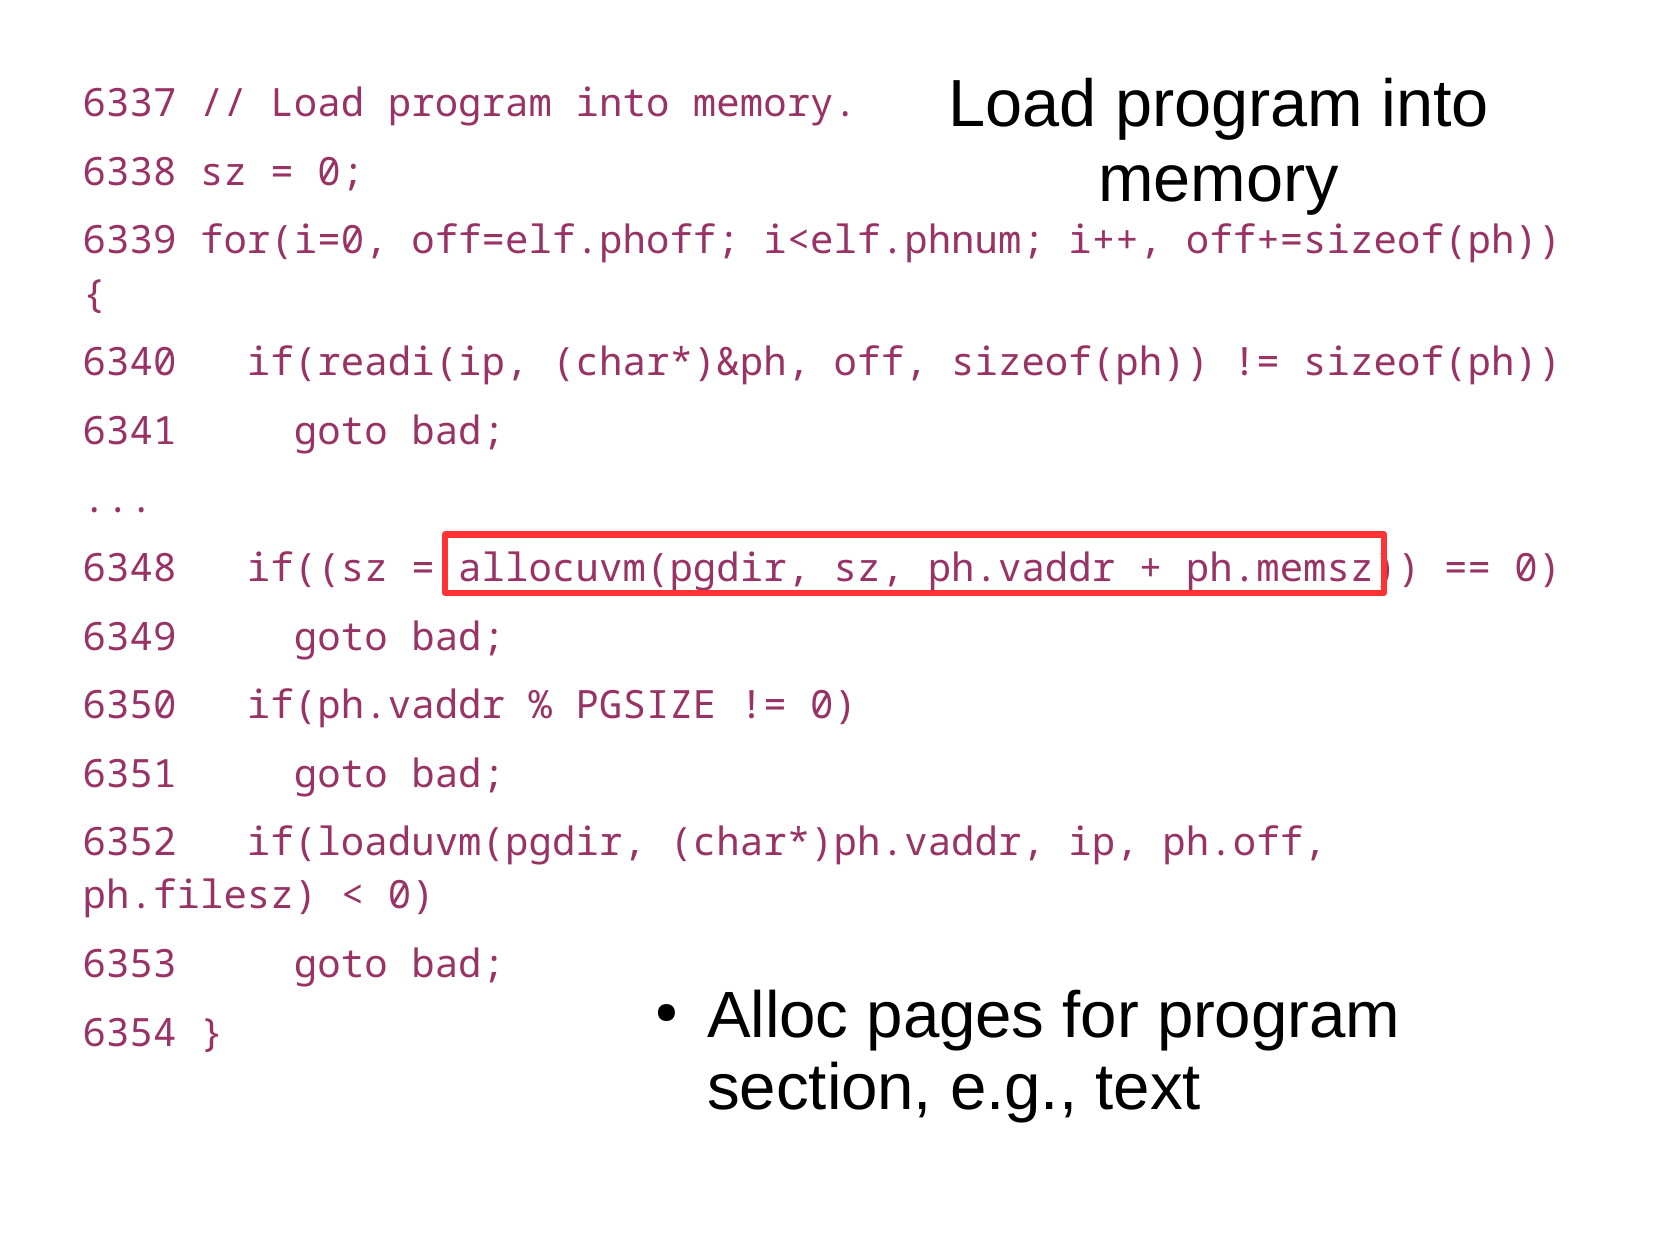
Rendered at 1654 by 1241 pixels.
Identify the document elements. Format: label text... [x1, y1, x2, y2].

list Alloc pages for program section, e.g., text [637, 978, 1530, 1126]
list 6337 // Load program into memory. 6338 sz = 0; 6339 for(i=0, off=elf.phoff; i<elf.phnum; i++, off+=sizeof(ph)){ 6340 if(readi(ip, (char*)&ph, off, sizeof(ph)) != sizeof(ph)) 6341 goto bad; ... 6348 if((sz = allocuvm(pgdir, sz, ph.vaddr + ph.memsz)) == 0) 6349 goto bad; 6350 if(ph.vaddr % PGSIZE != 0) 6351 goto bad; 6352 if(loaduvm(pgdir, (char*)ph.vaddr, ip, ph.off, ph.filesz) < 0) 6353 goto bad; 6354 } [82, 75, 1571, 1163]
title Load program into memory [825, 37, 1613, 245]
